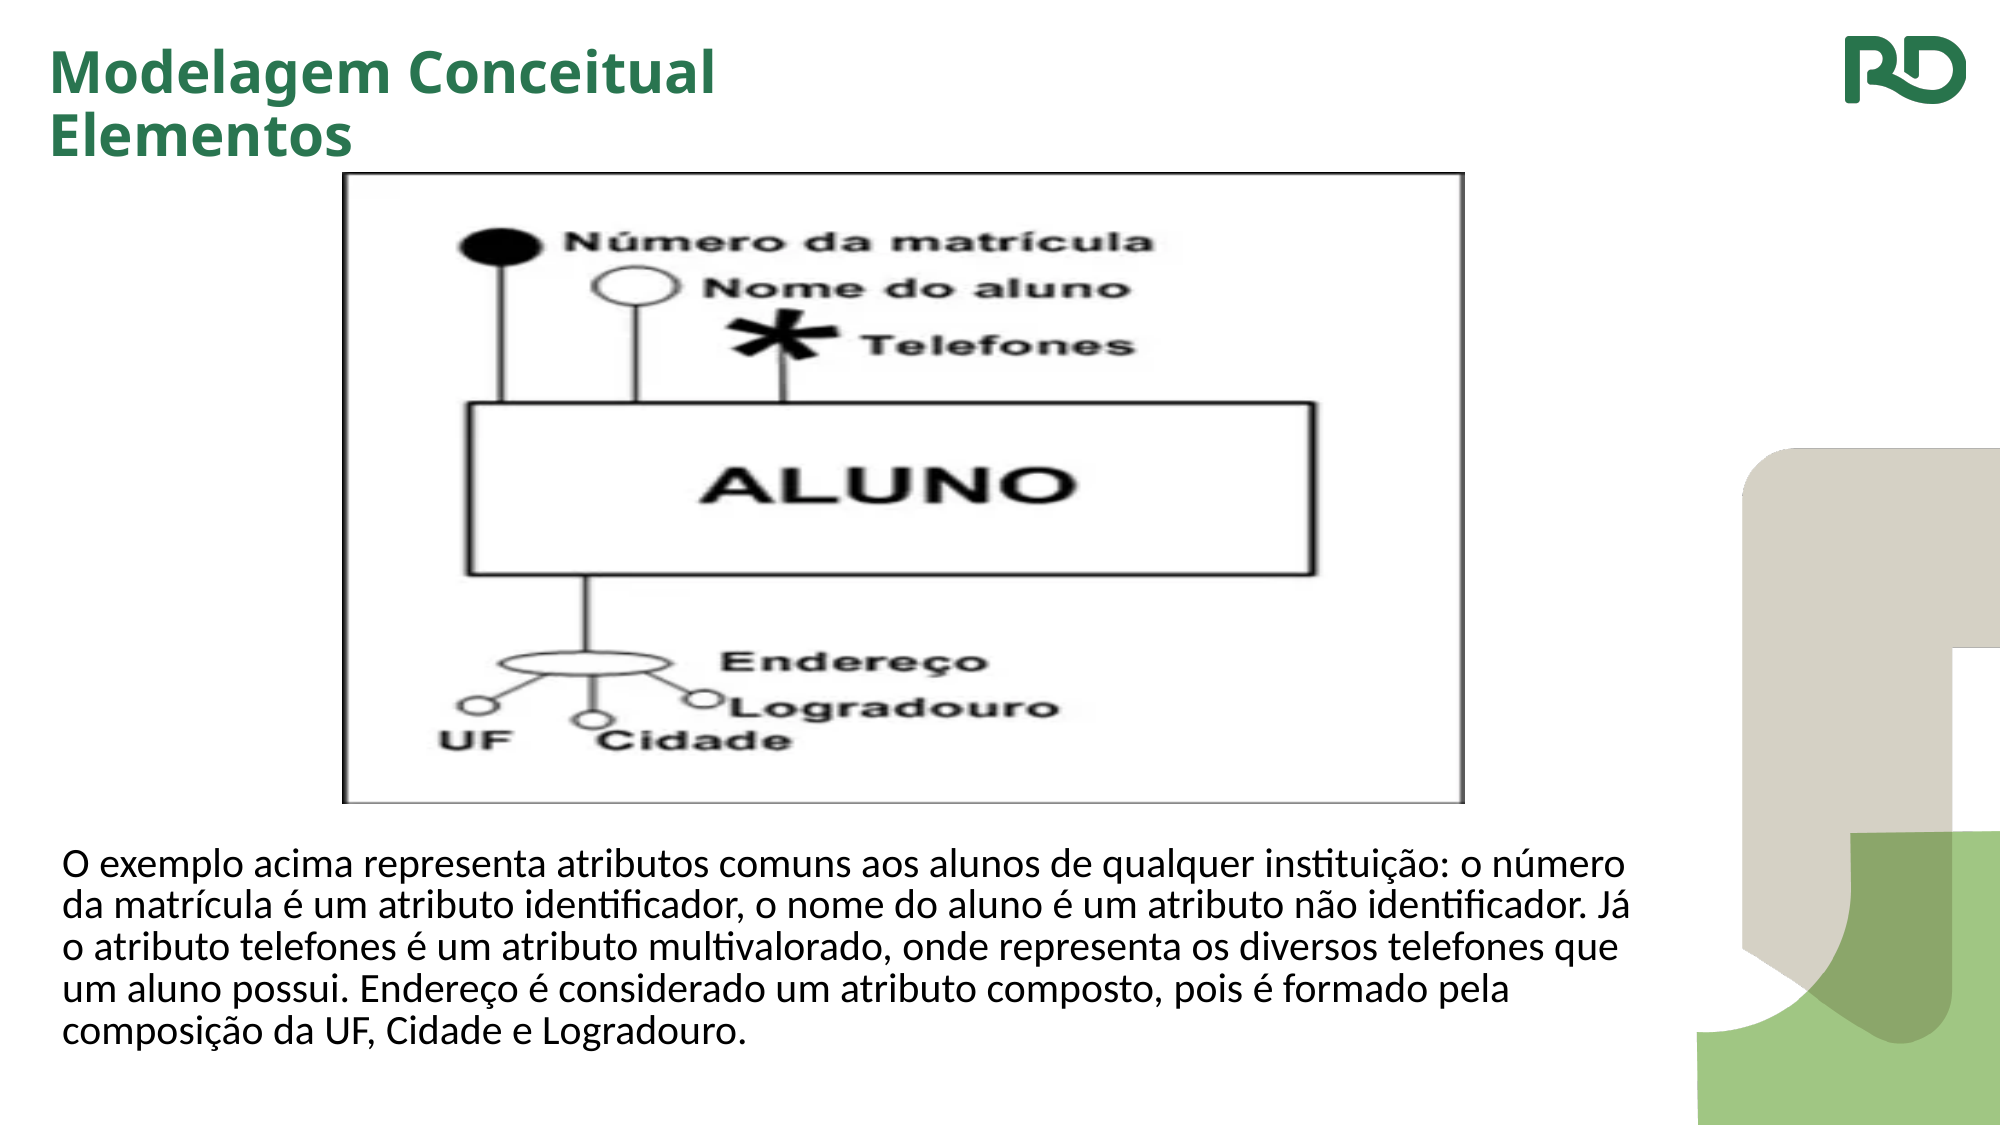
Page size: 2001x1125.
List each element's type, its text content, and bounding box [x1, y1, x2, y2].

text_box O exemplo acima representa atributos comuns aos alunos de qualquer instituição: o número da matrícula é um atributo identificador, o nome do aluno é um atributo não identificador. Já o atributo telefones é um atributo multivalorado, onde representa os diversos telefones que um aluno possui. Endereço é considerado um atributo composto, pois é formado pela composição da UF, Cidade e Logradouro. [47, 838, 1666, 1063]
text_box Modelagem Conceitual Elementos [33, 35, 1477, 180]
picture [1683, 416, 2000, 1125]
picture [342, 172, 1465, 804]
